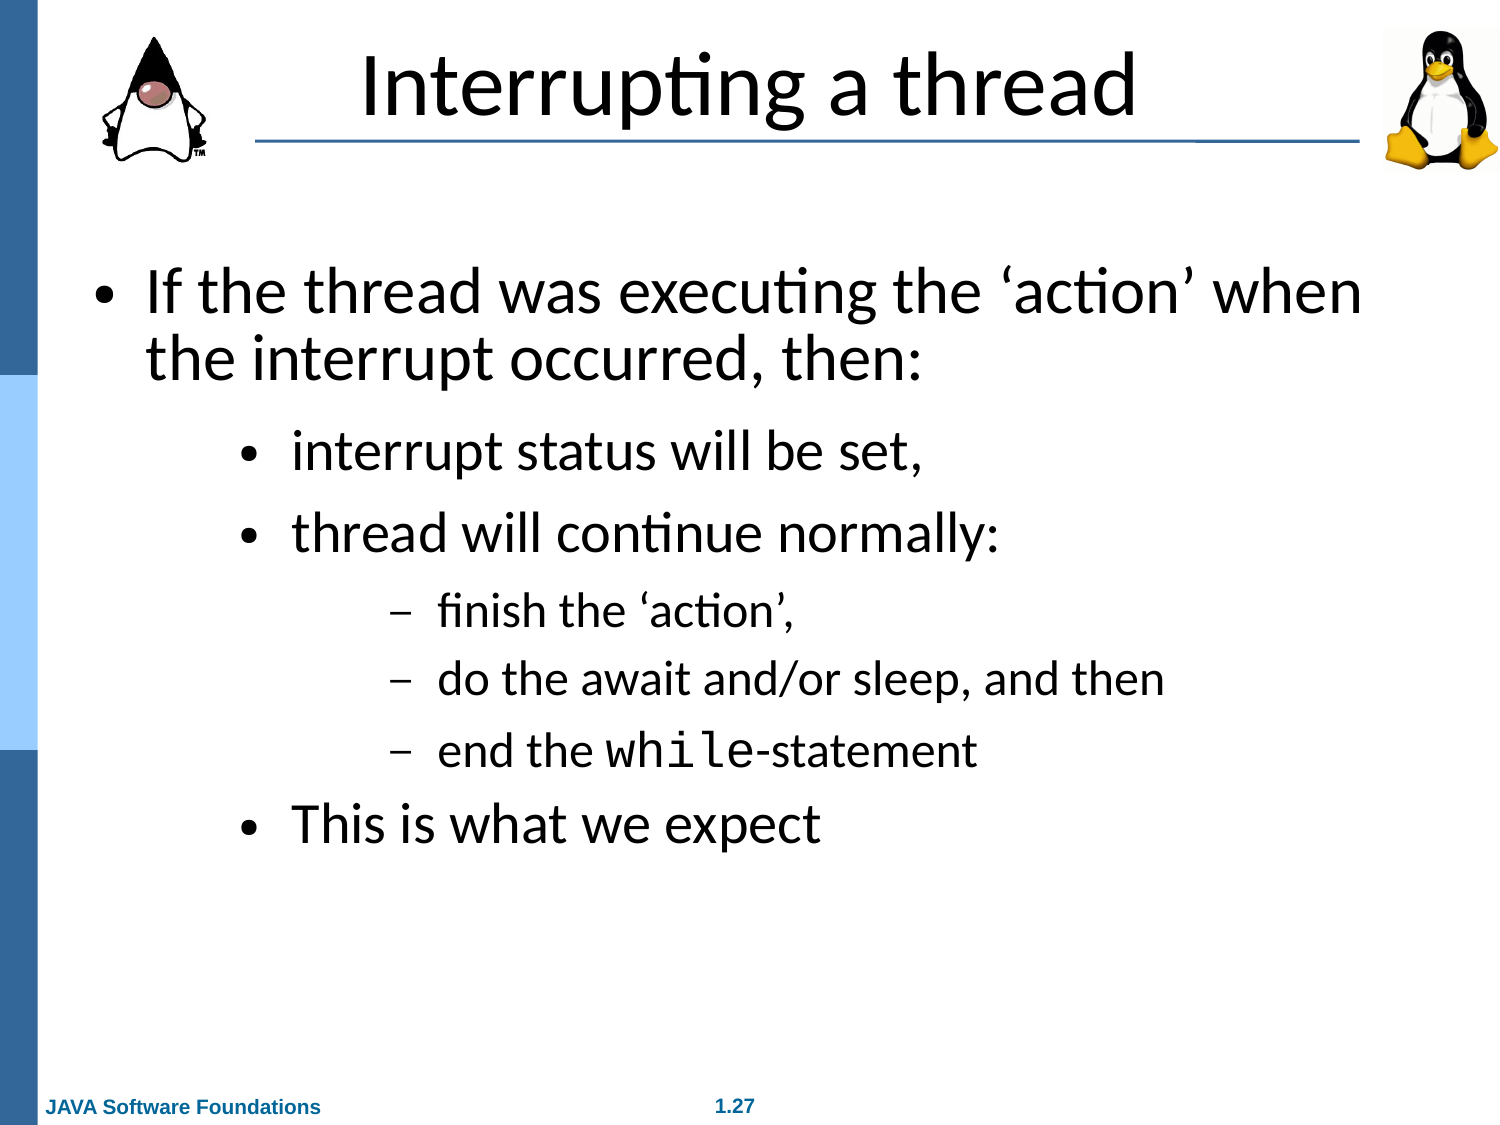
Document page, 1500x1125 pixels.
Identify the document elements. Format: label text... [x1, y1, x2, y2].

title Interrupting a thread [75, 36, 1426, 149]
list If the thread was executing the ‘action’ when the interrupt occurred, then: interrupt status will be set, thread will continue normally: finish the ‘action’, do the await and/or sleep, and then end the while-statement This is what we expect [75, 263, 1425, 1006]
picture [1383, 28, 1500, 173]
picture [54, 0, 255, 200]
